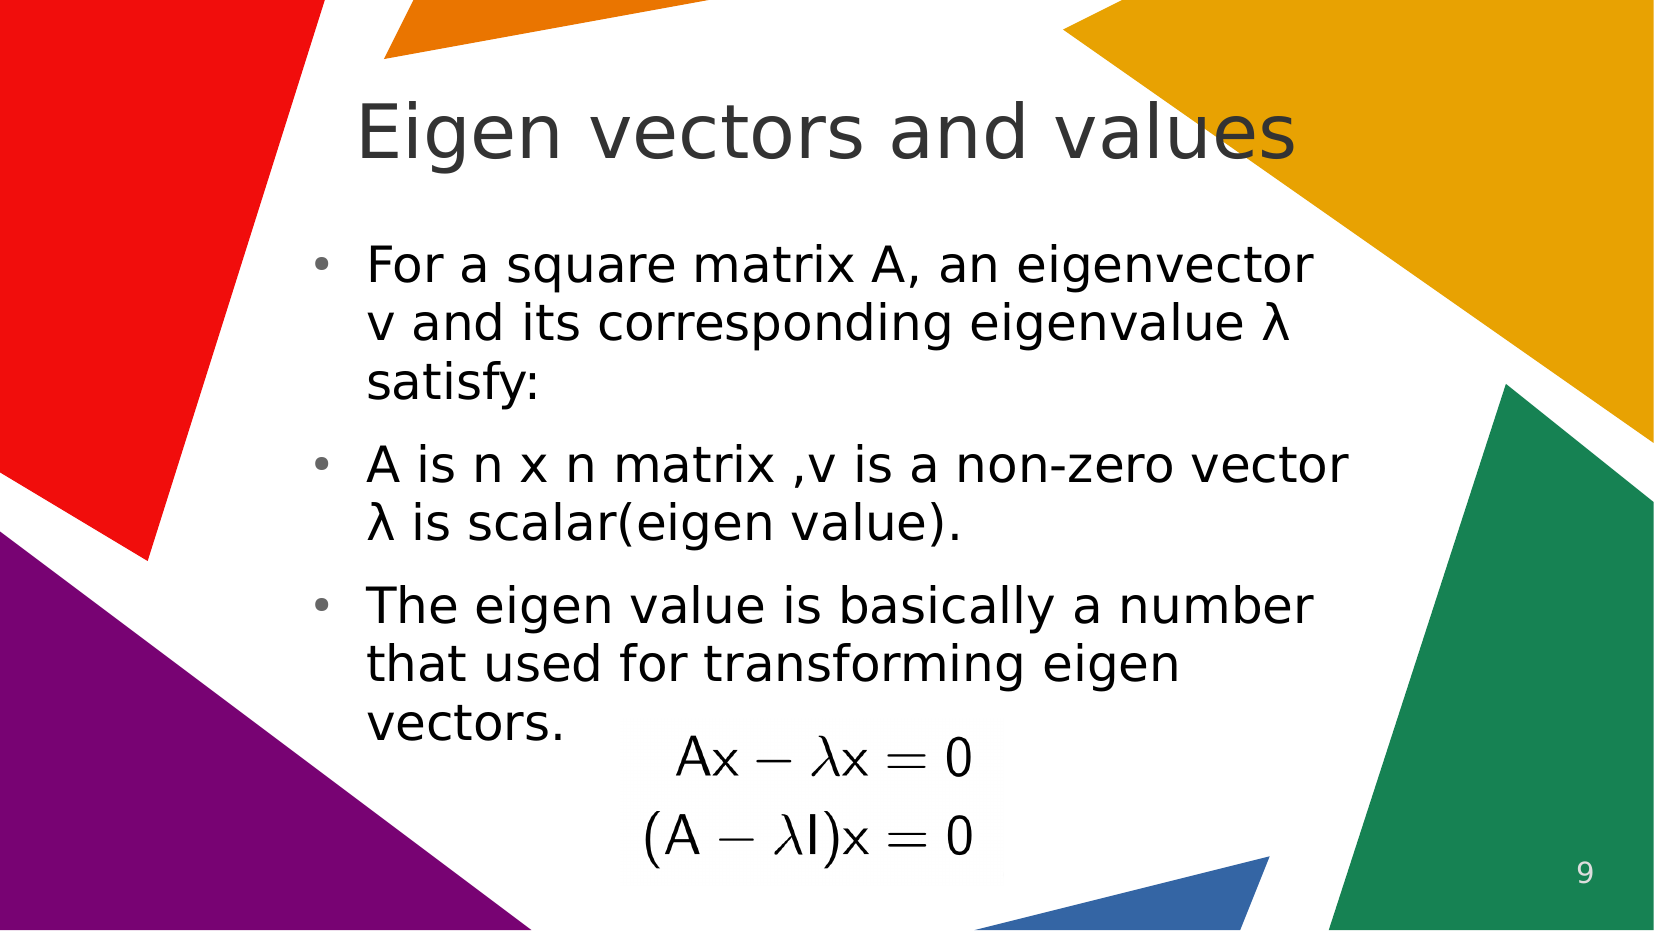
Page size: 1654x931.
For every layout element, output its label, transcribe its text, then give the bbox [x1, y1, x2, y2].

title Eigen vectors and values [295, 59, 1359, 207]
picture [620, 718, 1004, 886]
list For a square matrix A, an eigenvector v and its corresponding eigenvalue λ satisfy: A is n x n matrix ,v is a non-zero vector λ is scalar(eigen value). The eigen value is basically a number that used for transforming eigen vectors. [295, 236, 1359, 827]
